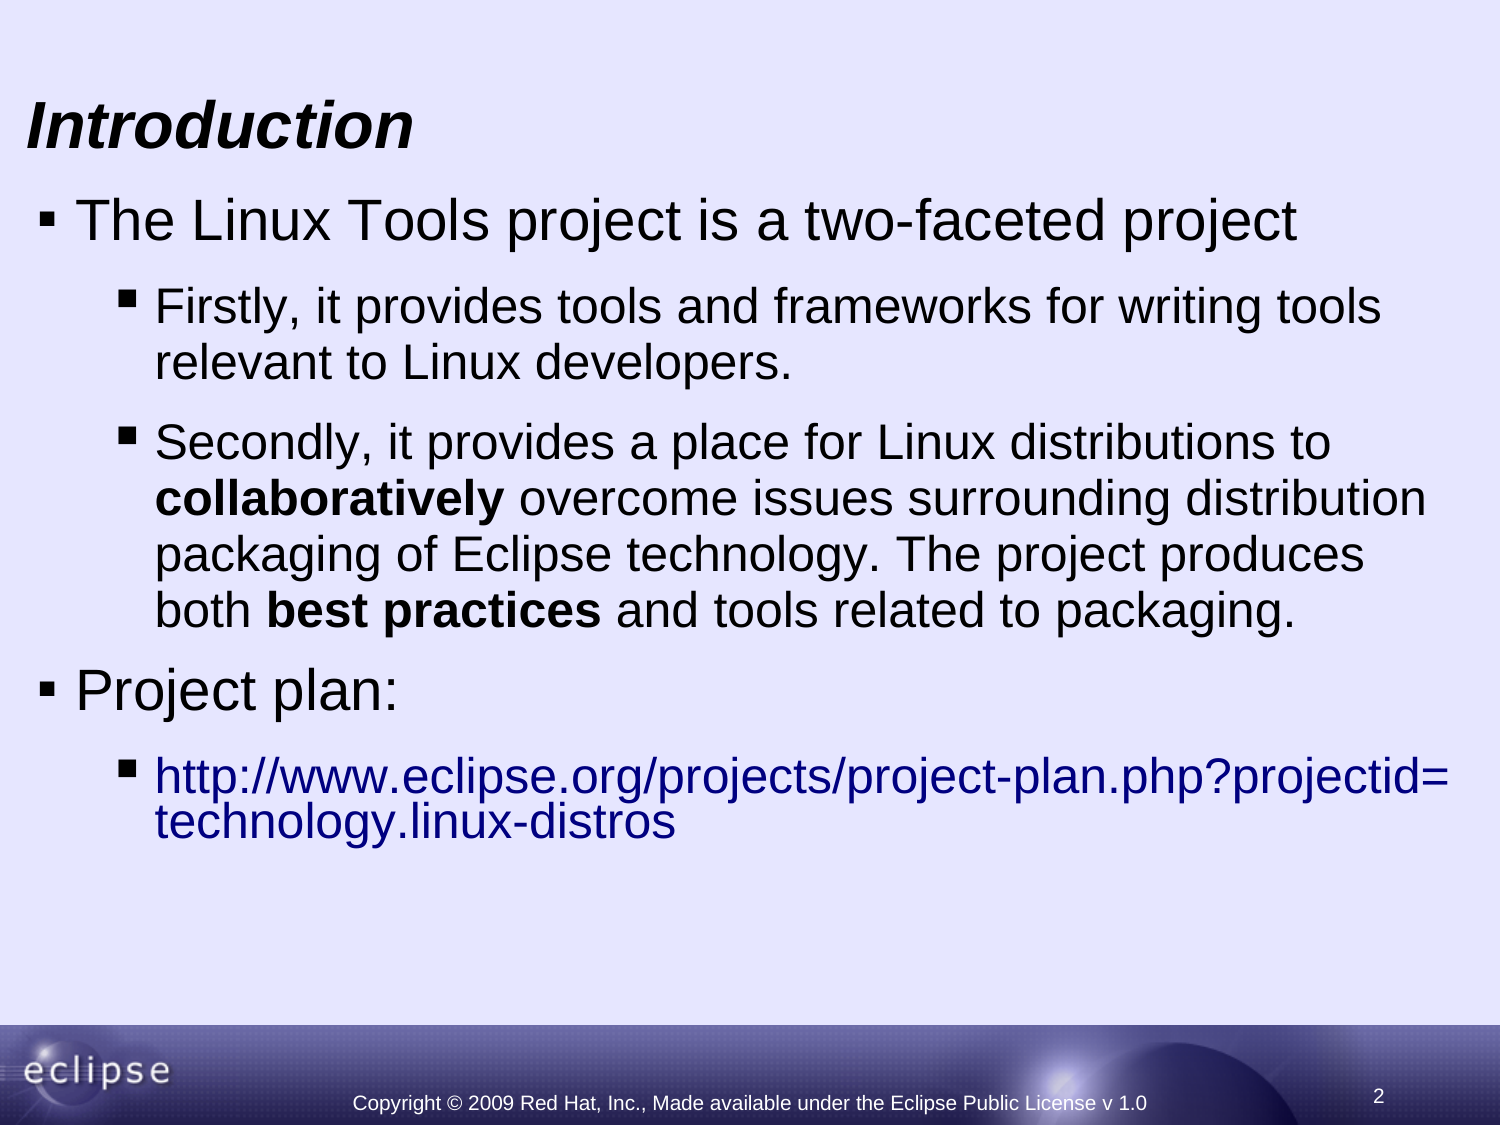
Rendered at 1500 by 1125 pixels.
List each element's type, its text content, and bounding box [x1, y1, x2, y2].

list The Linux Tools project is a two-faceted project Firstly, it provides tools and frameworks for writing tools relevant to Linux developers. Secondly, it provides a place for Linux distributions to collaboratively overcome issues surrounding distribution packaging of Eclipse technology. The project produces both best practices and tools related to packaging. Project plan: http://www.eclipse.org/projects/project-plan.php?projectid=technology.linux-distros [37, 187, 1463, 1021]
picture [0, 1025, 1500, 1125]
title Introduction [26, 84, 1474, 172]
